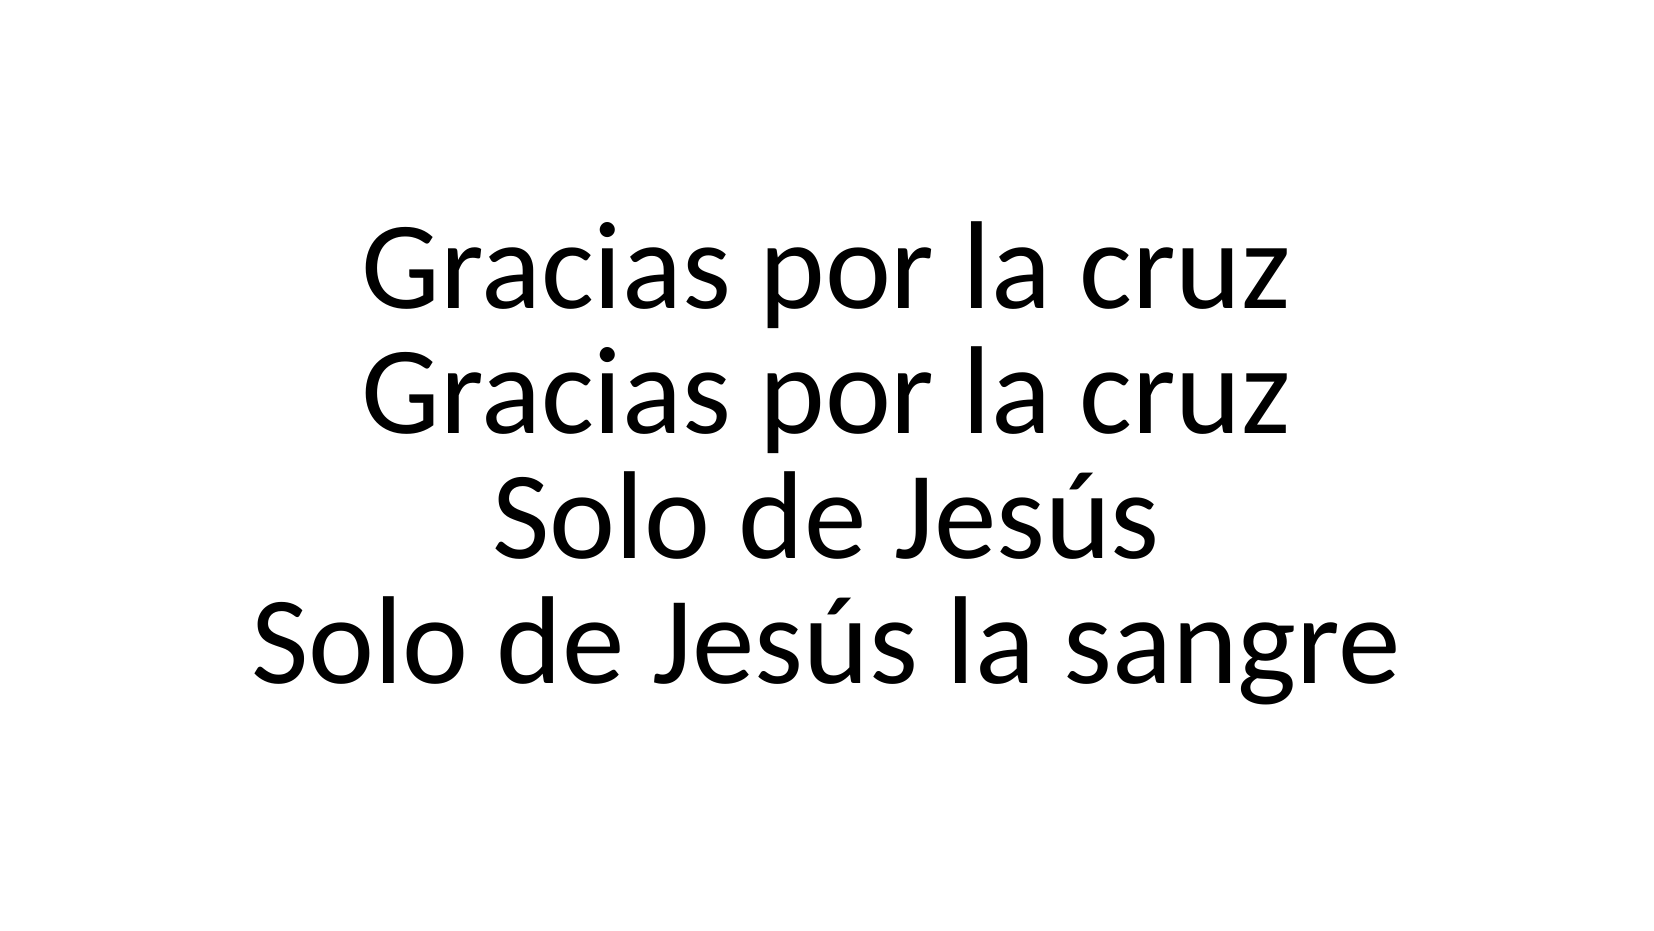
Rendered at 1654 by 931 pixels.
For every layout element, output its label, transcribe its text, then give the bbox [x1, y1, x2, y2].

title Gracias por la cruz Gracias por la cruz Solo de Jesús Solo de Jesús la sangre [0, 0, 1654, 931]
